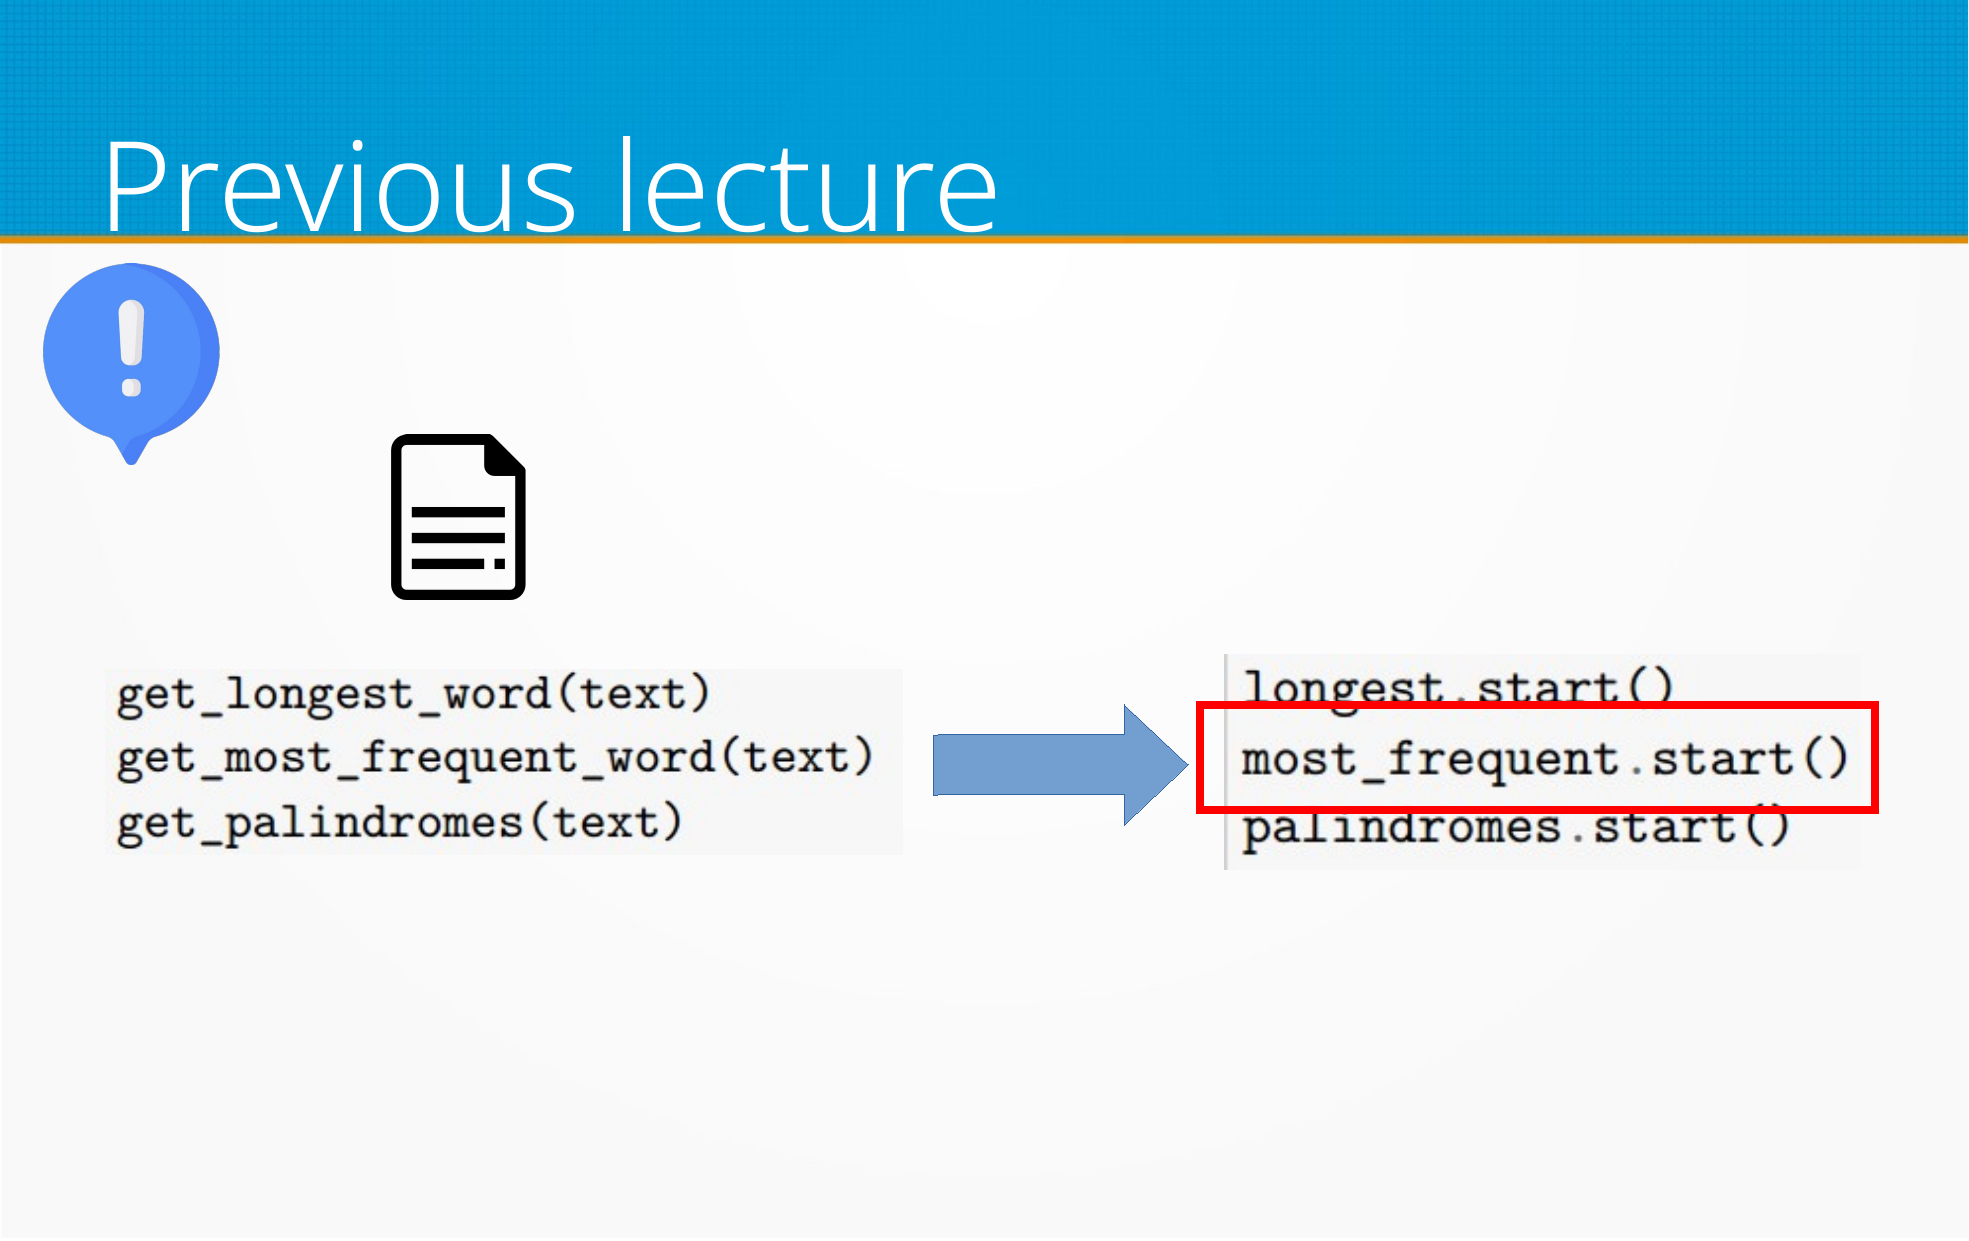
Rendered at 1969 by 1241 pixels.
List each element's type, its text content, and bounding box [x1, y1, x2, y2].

title Previous lecture [98, 49, 1870, 257]
text_box [933, 704, 1189, 826]
picture [0, 233, 1969, 1241]
